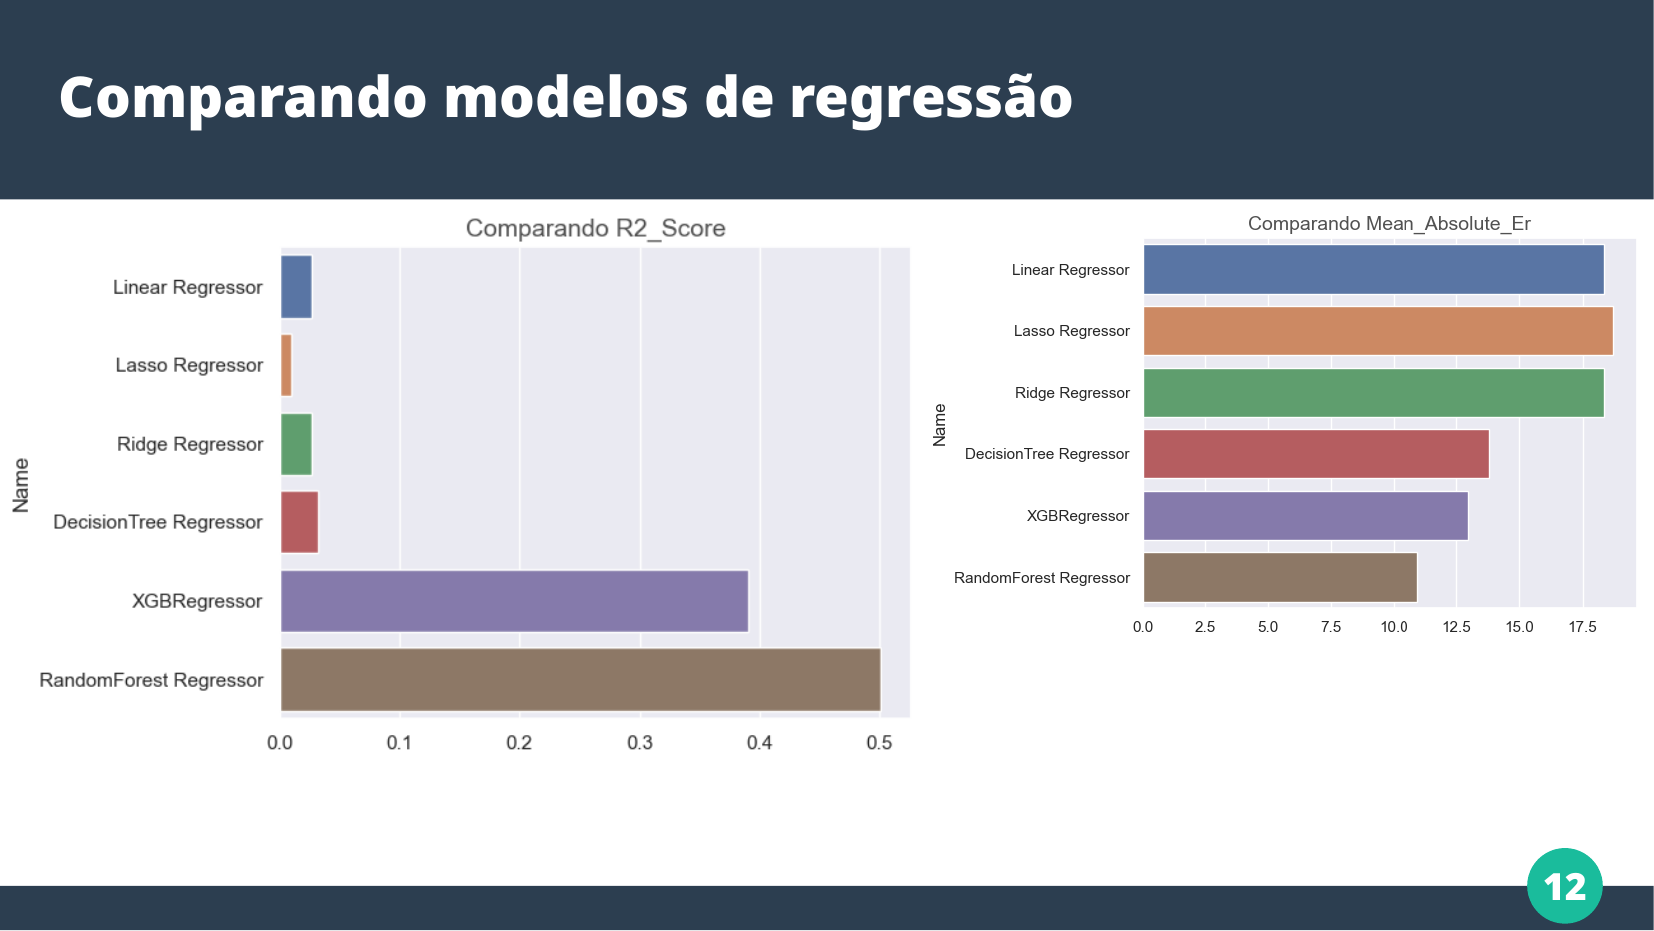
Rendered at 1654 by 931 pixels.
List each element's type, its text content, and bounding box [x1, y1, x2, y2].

title Comparando modelos de regressão [59, 37, 1595, 155]
picture [0, 206, 1646, 766]
